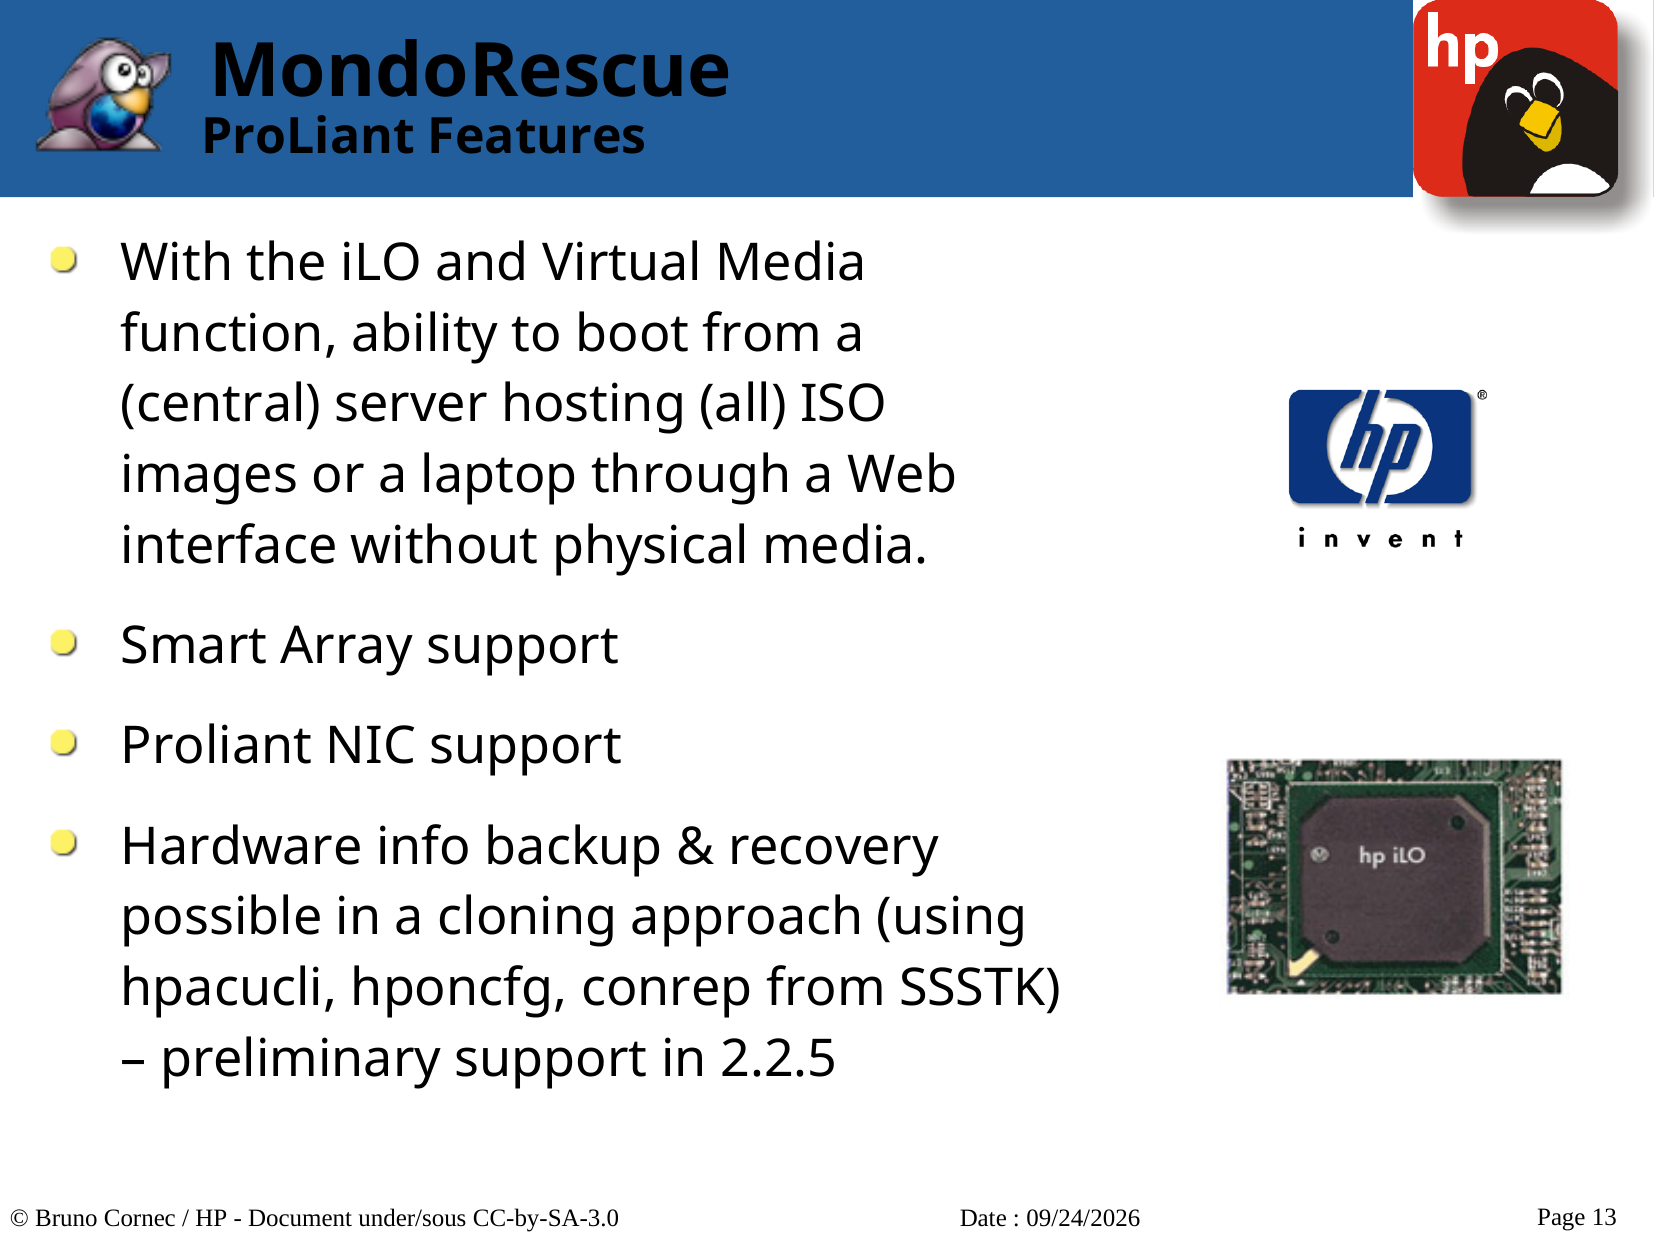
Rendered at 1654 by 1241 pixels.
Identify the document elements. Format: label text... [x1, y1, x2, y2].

picture [1413, 0, 1654, 235]
list With the iLO and Virtual Media function, ability to boot from a (central) server hosting (all) ISO images or a laptop through a Web interface without physical media. Smart Array support Proliant NIC support Hardware info backup & recovery possible in a cloning approach (using hpacucli, hponcfg, conrep from SSSTK) – preliminary support in 2.2.5 [38, 224, 1077, 1165]
picture [1286, 383, 1489, 549]
picture [0, 0, 211, 199]
picture [1219, 699, 1574, 1057]
title ProLiant Features [201, 32, 1191, 241]
